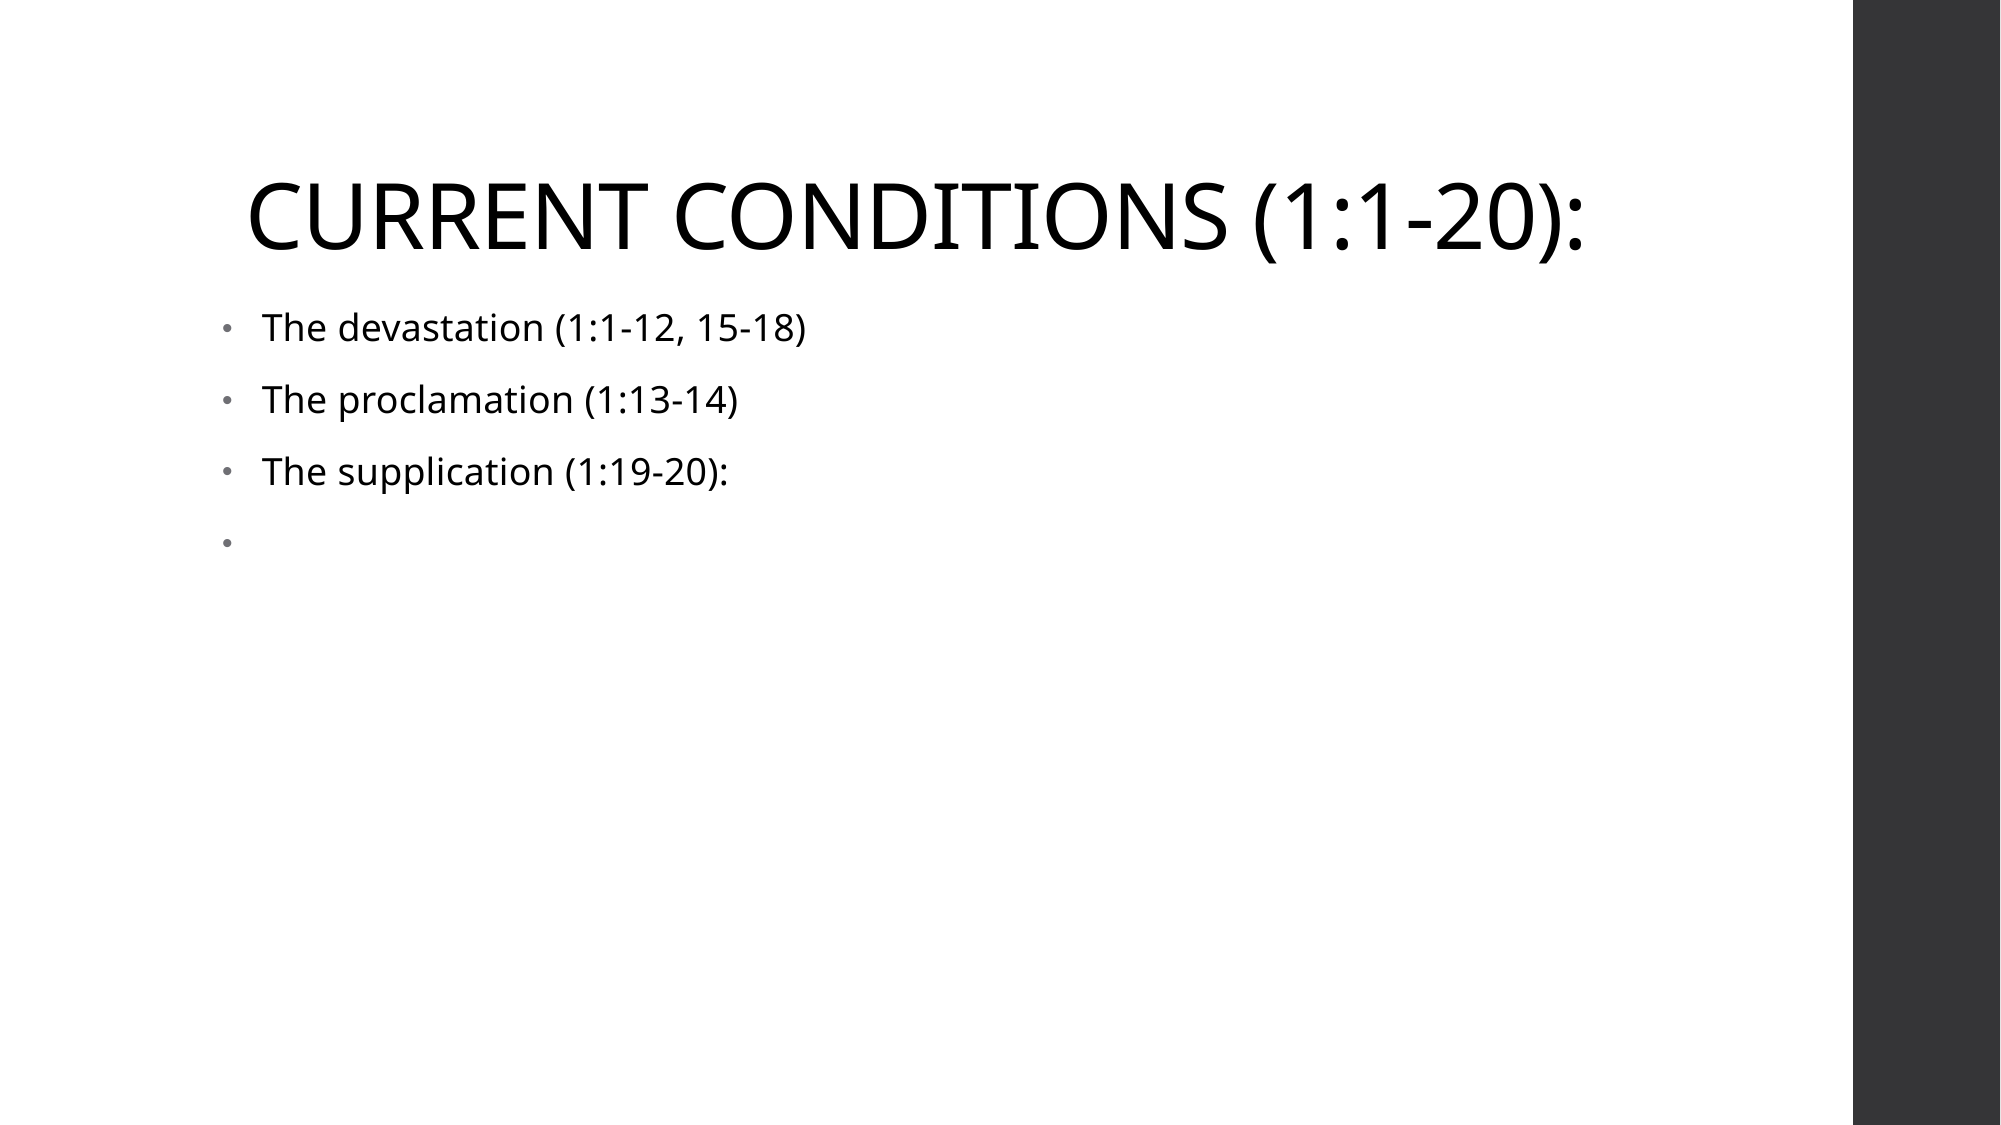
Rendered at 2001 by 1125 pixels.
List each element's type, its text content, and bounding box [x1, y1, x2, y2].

list The devastation (1:1-12, 15-18) The proclamation (1:13-14) The supplication (1:19-20): [206, 299, 1617, 1014]
title CURRENT CONDITIONS (1:1-20): [206, 60, 1797, 278]
